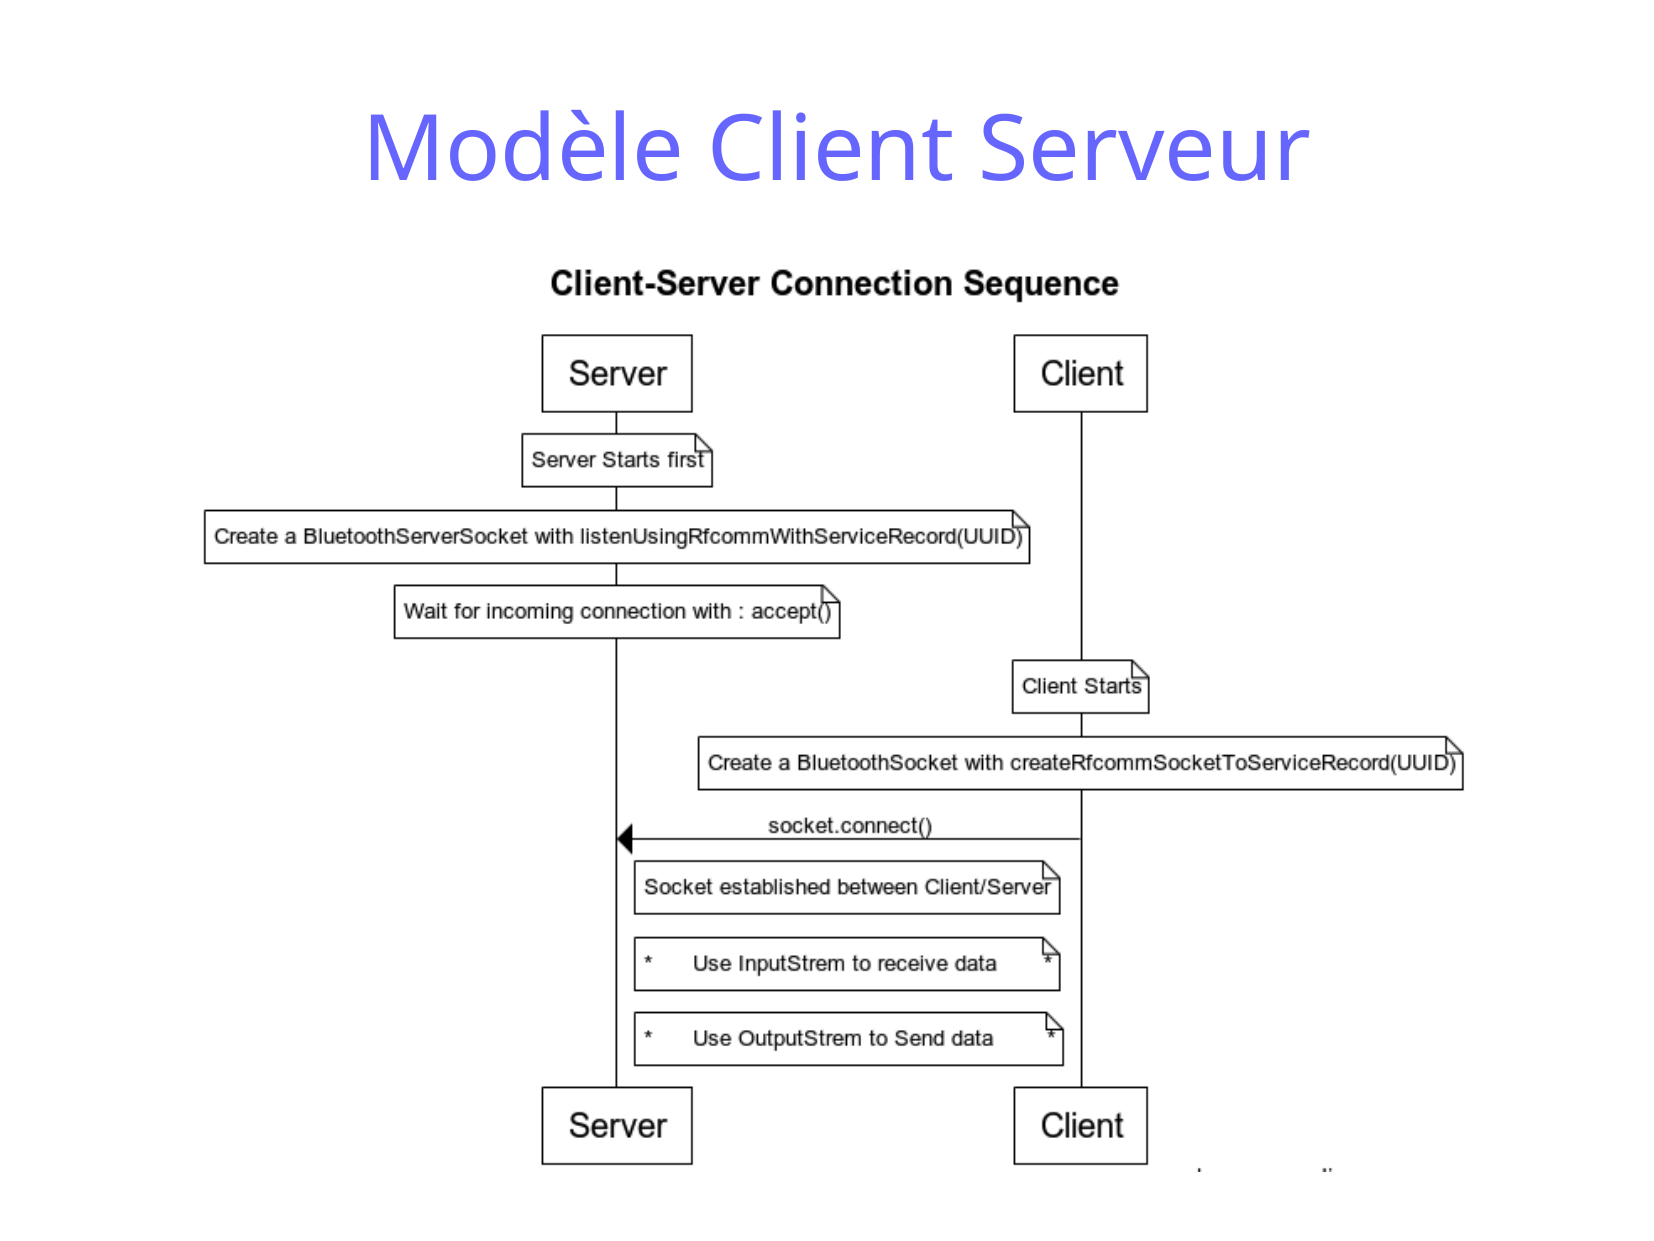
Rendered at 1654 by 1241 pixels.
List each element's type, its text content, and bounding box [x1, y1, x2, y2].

title Modèle Client Serveur [93, 22, 1582, 269]
picture [159, 202, 1501, 1172]
